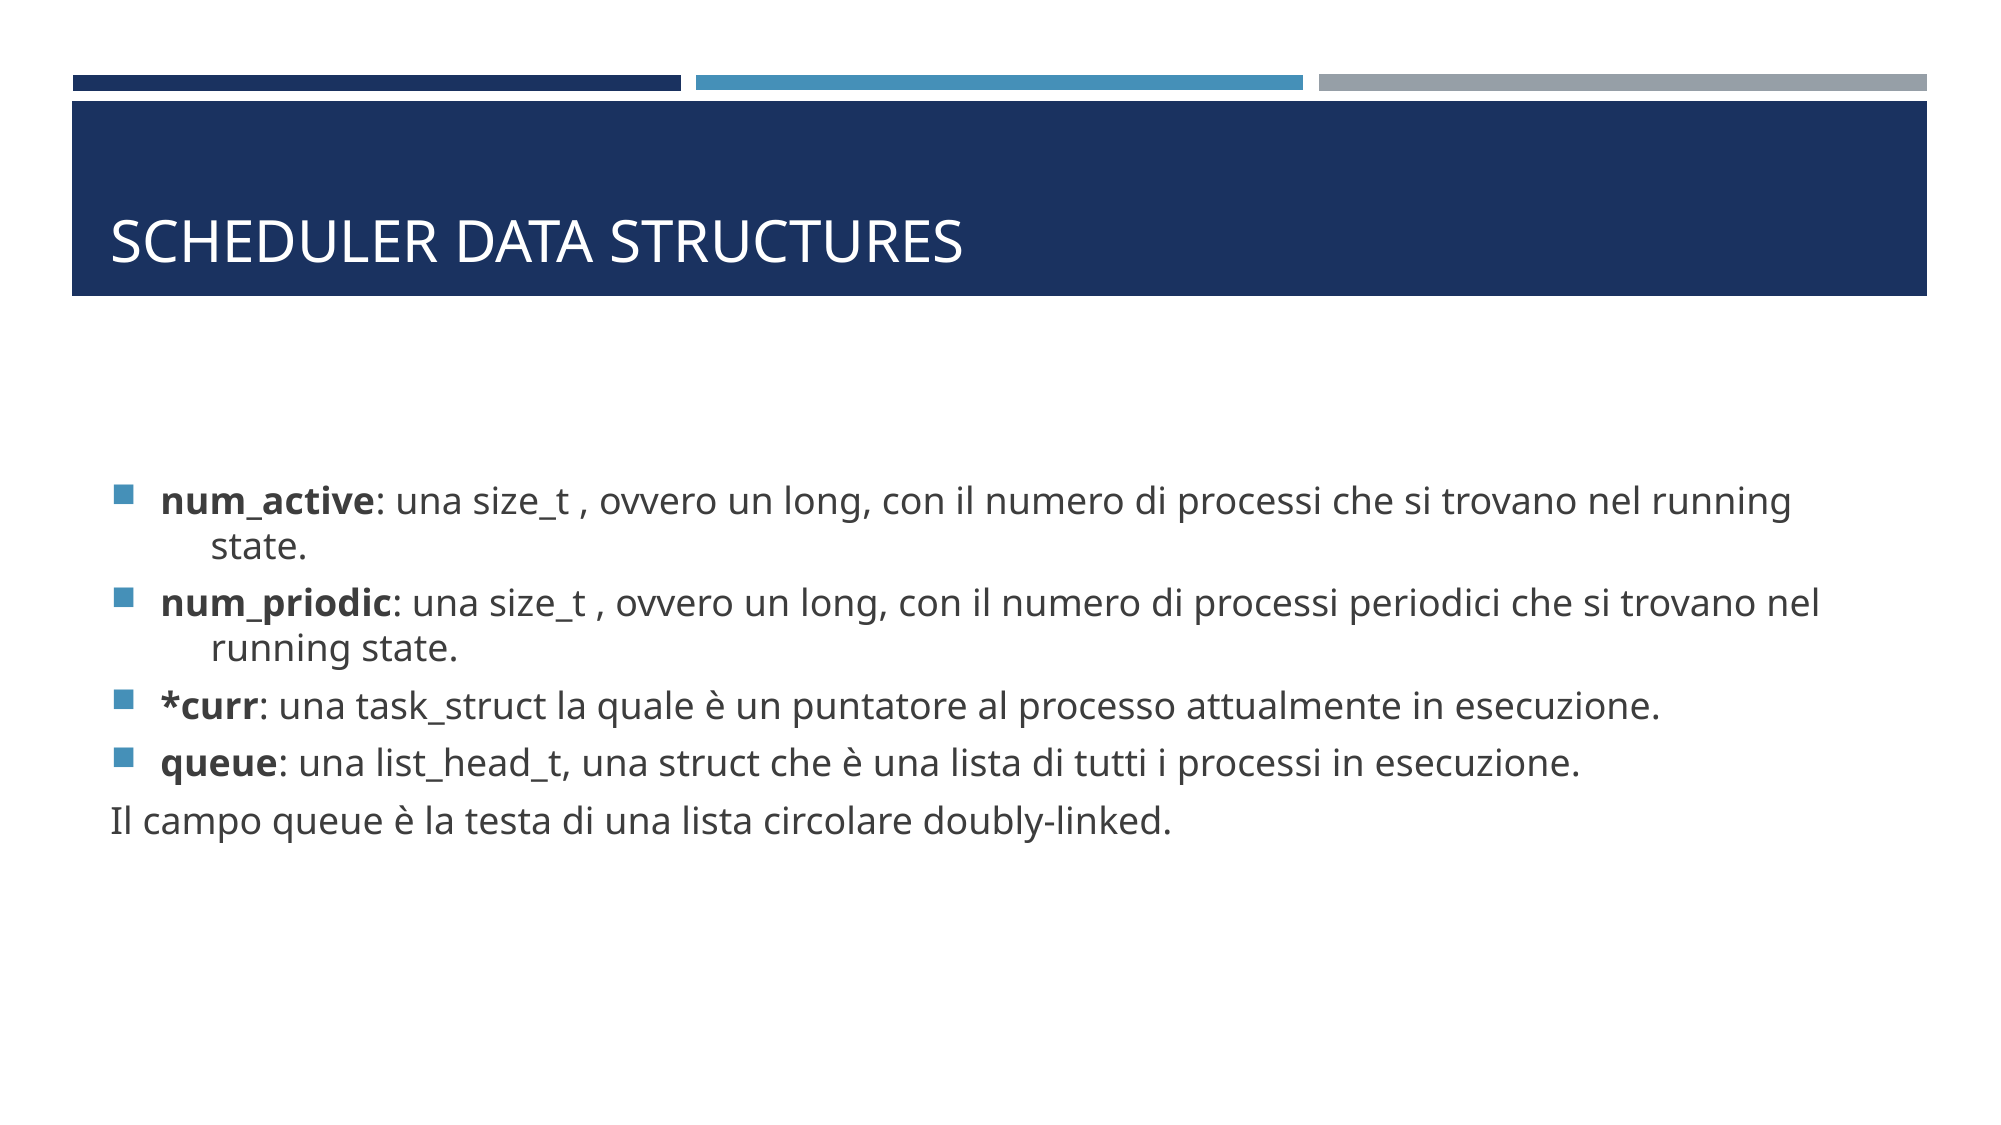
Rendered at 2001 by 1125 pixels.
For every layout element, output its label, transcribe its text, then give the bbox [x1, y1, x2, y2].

list num_active: una size_t , ovvero un long, con il numero di processi che si trovano nel running state. num_priodic: una size_t , ovvero un long, con il numero di processi periodici che si trovano nel running state. *curr: una task_struct la quale è un puntatore al processo attualmente in esecuzione. queue: una list_head_t, una struct che è una lista di tutti i processi in esecuzione. Il campo queue è la testa di una lista circolare doubly-linked. [95, 357, 1905, 962]
title Scheduler DATA structures [95, 115, 1905, 282]
